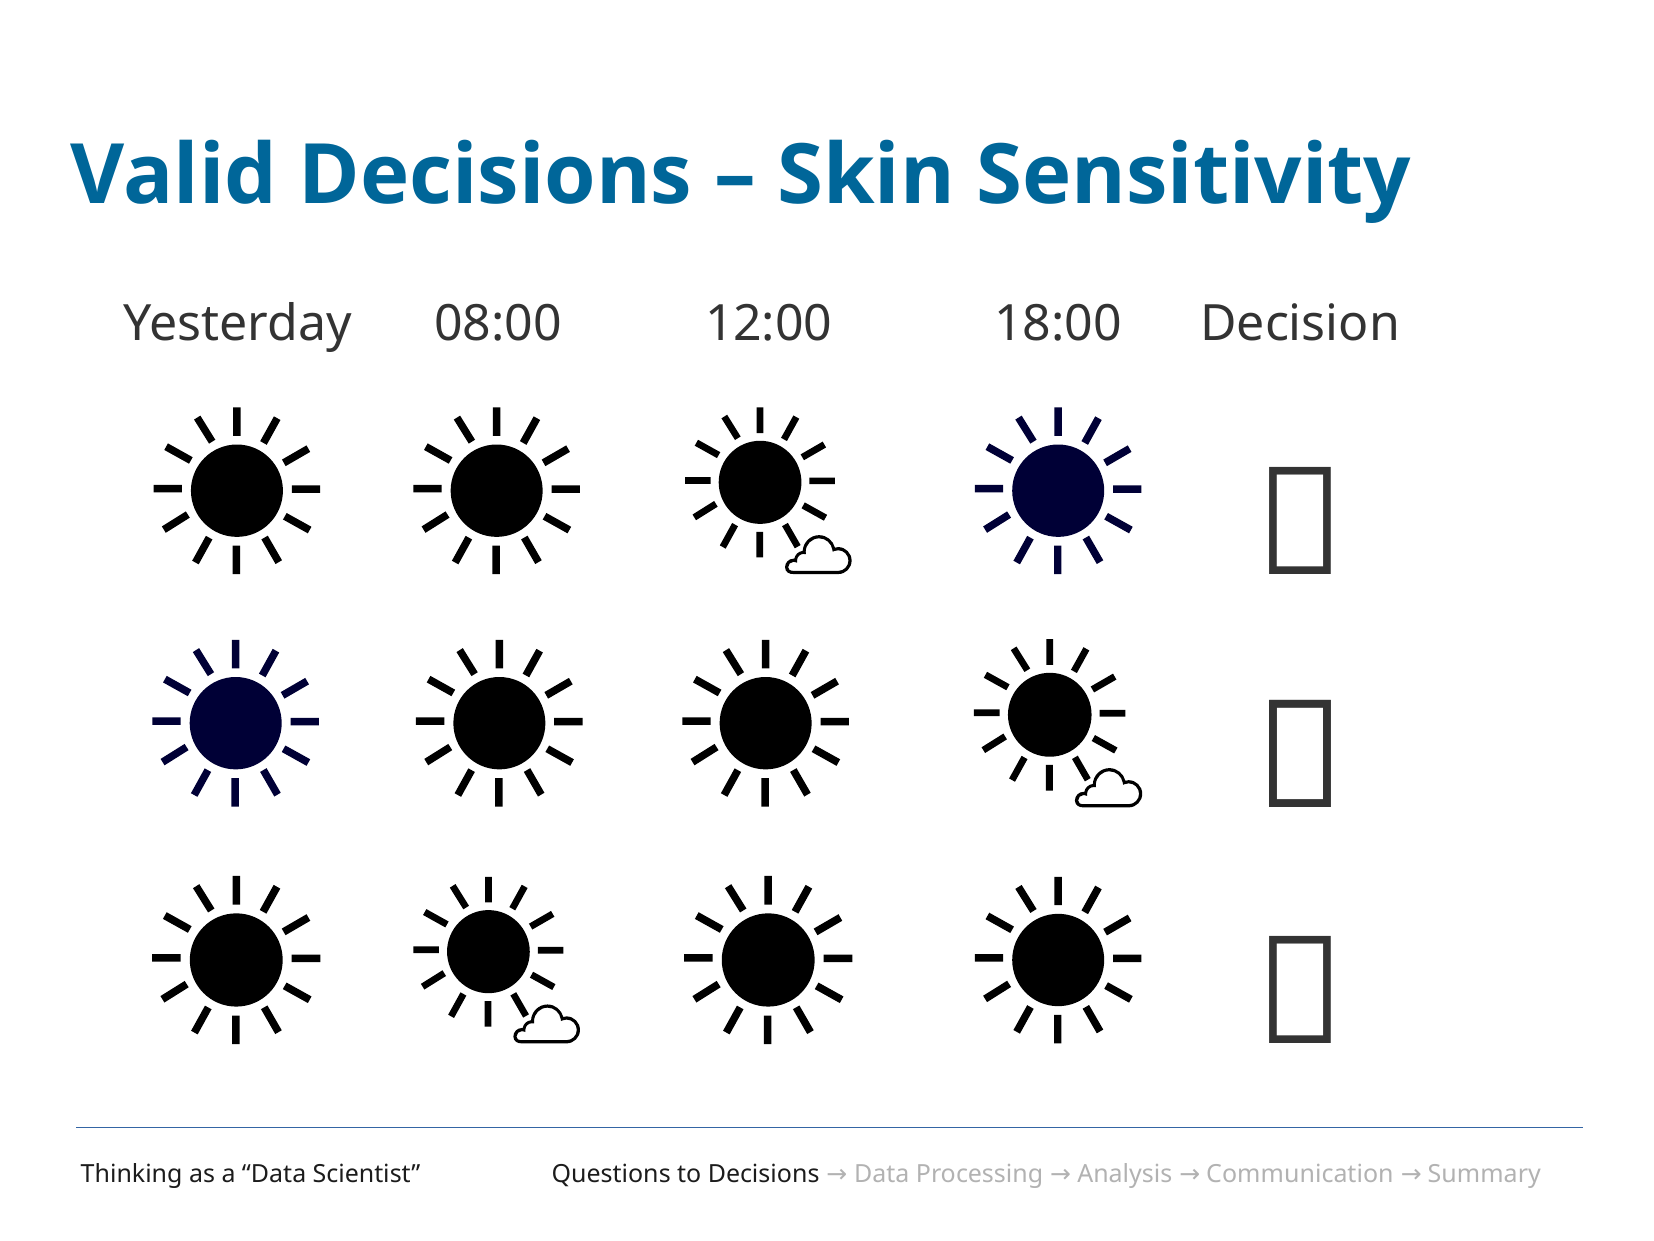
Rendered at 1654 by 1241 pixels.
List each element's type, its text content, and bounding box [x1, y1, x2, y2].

picture [152, 875, 321, 1045]
picture [152, 639, 319, 807]
text_box 08:00 [379, 279, 626, 355]
text_box Decision [1186, 279, 1428, 355]
text_box  [1205, 876, 1395, 1044]
text_box 18:00 [930, 279, 1186, 355]
text_box  [1205, 639, 1395, 808]
picture [153, 407, 321, 575]
picture [974, 876, 1142, 1044]
text_box Questions to Decisions → Data Processing → Analysis → Communication → Summary [536, 1148, 1587, 1225]
text_box  [1205, 406, 1395, 575]
picture [974, 407, 1142, 575]
text_box 12:00 [641, 279, 897, 355]
title Valid Decisions – Skin Sensitivity [70, 72, 1619, 271]
text_box Thinking as a “Data Scientist” [65, 1148, 536, 1225]
picture [682, 639, 849, 807]
picture [413, 407, 580, 575]
picture [973, 639, 1143, 808]
picture [685, 407, 852, 575]
picture [684, 875, 853, 1045]
picture [415, 639, 583, 807]
text_box Yesterday [96, 279, 379, 355]
picture [413, 876, 580, 1044]
